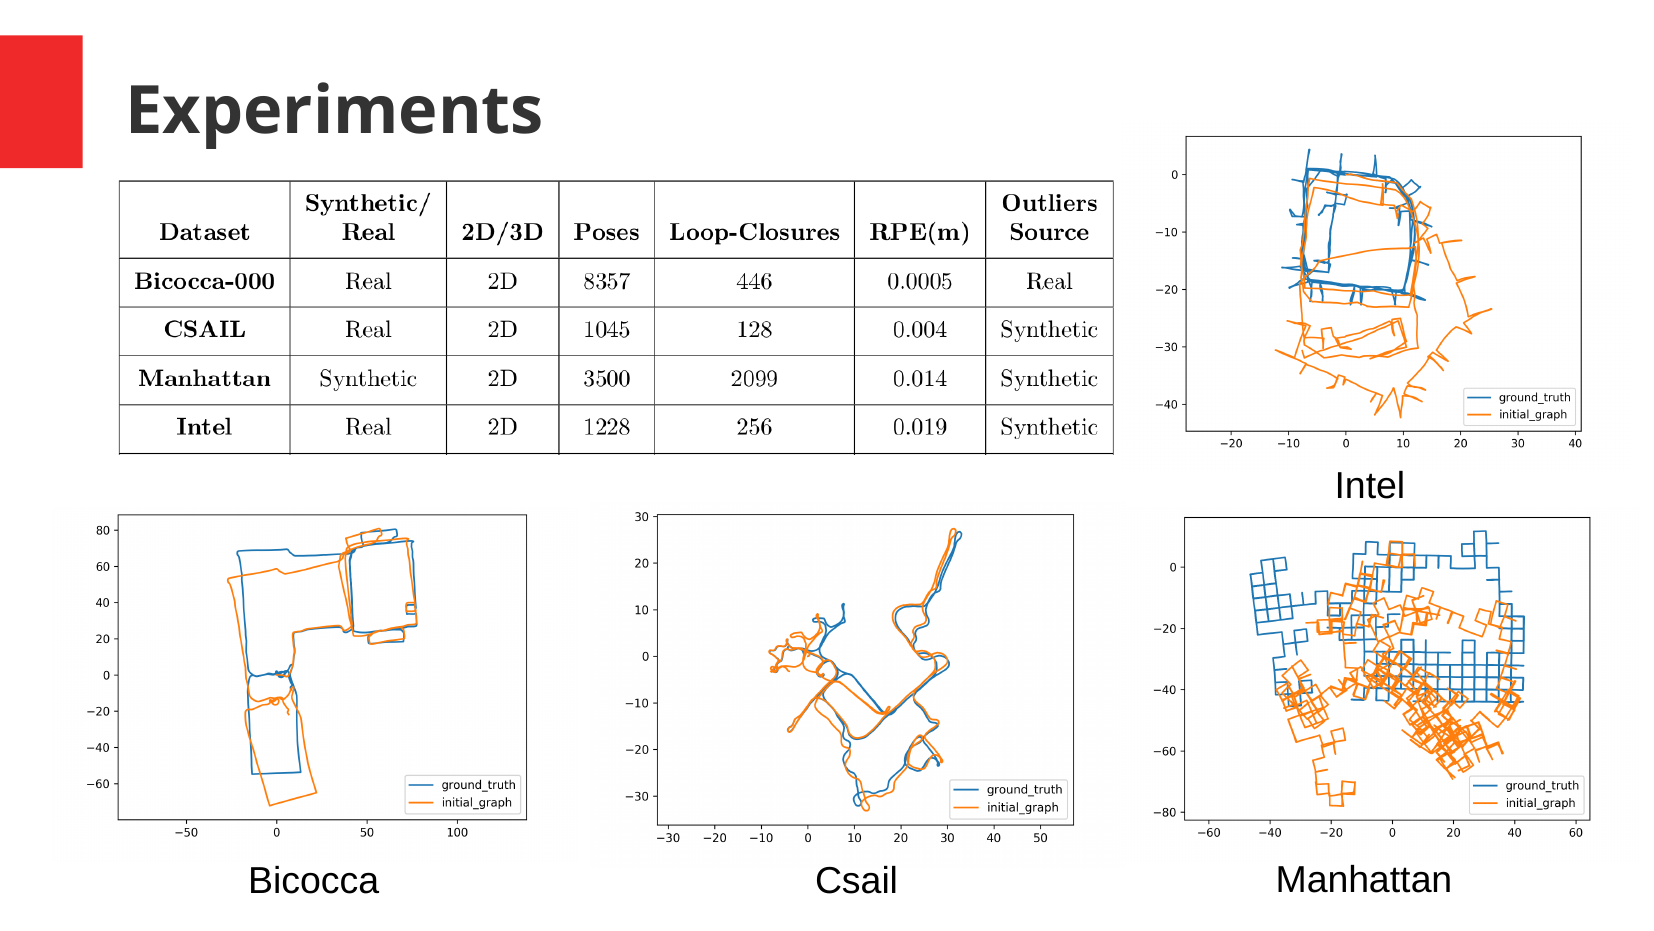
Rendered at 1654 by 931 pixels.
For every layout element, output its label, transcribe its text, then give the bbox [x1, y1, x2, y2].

text_box Bicocca [248, 852, 380, 910]
text_box Csail [814, 852, 899, 910]
text_box Manhattan [1275, 851, 1453, 908]
picture [590, 501, 1642, 869]
picture [106, 120, 1632, 473]
text_box Experiments [110, 59, 560, 154]
picture [52, 507, 579, 863]
text_box Intel [1334, 456, 1406, 514]
